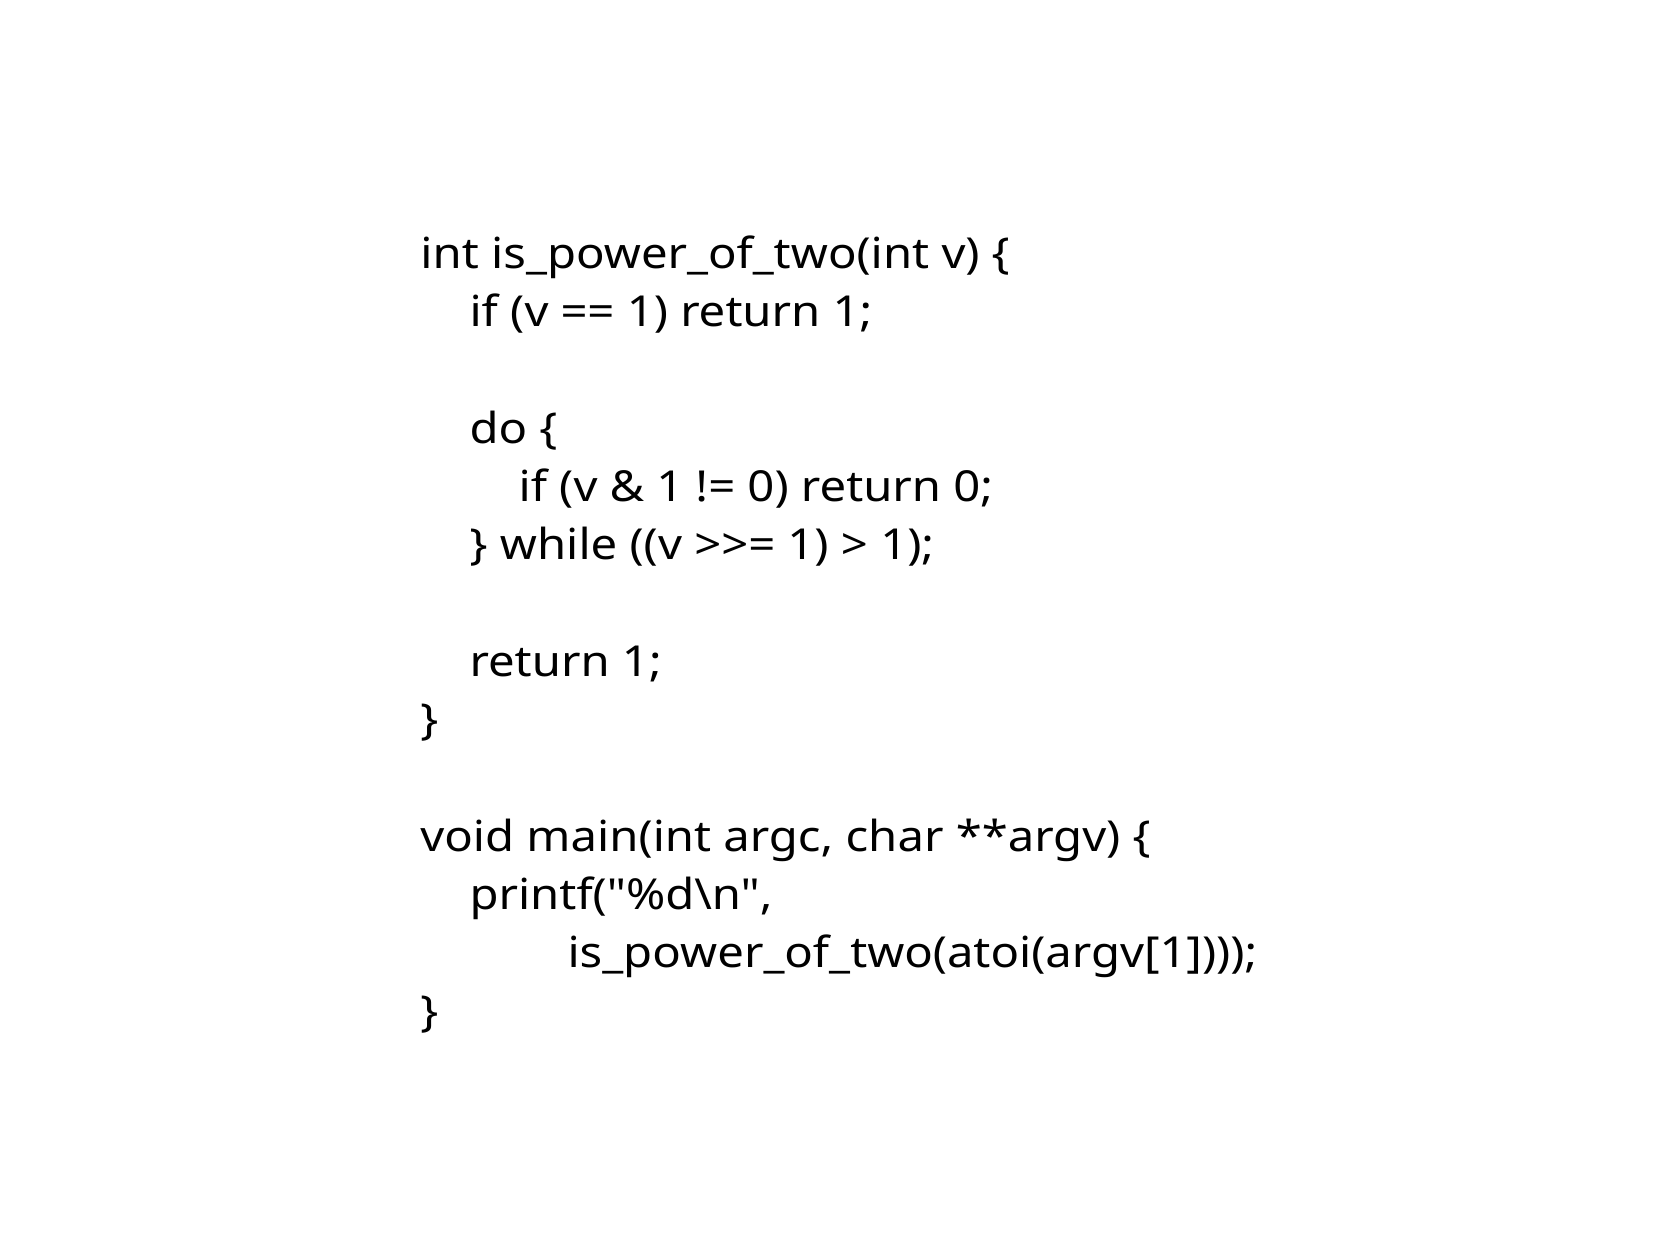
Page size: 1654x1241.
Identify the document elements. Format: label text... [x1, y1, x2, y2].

text_box int is_power_of_two(int v) { if (v == 1) return 1; do { if (v & 1 != 0) return 0; } while ((v >>= 1) > 1); return 1; } void main(int argc, char **argv) { printf("%d\n", is_power_of_two(atoi(argv[1]))); } [405, 215, 1276, 1042]
